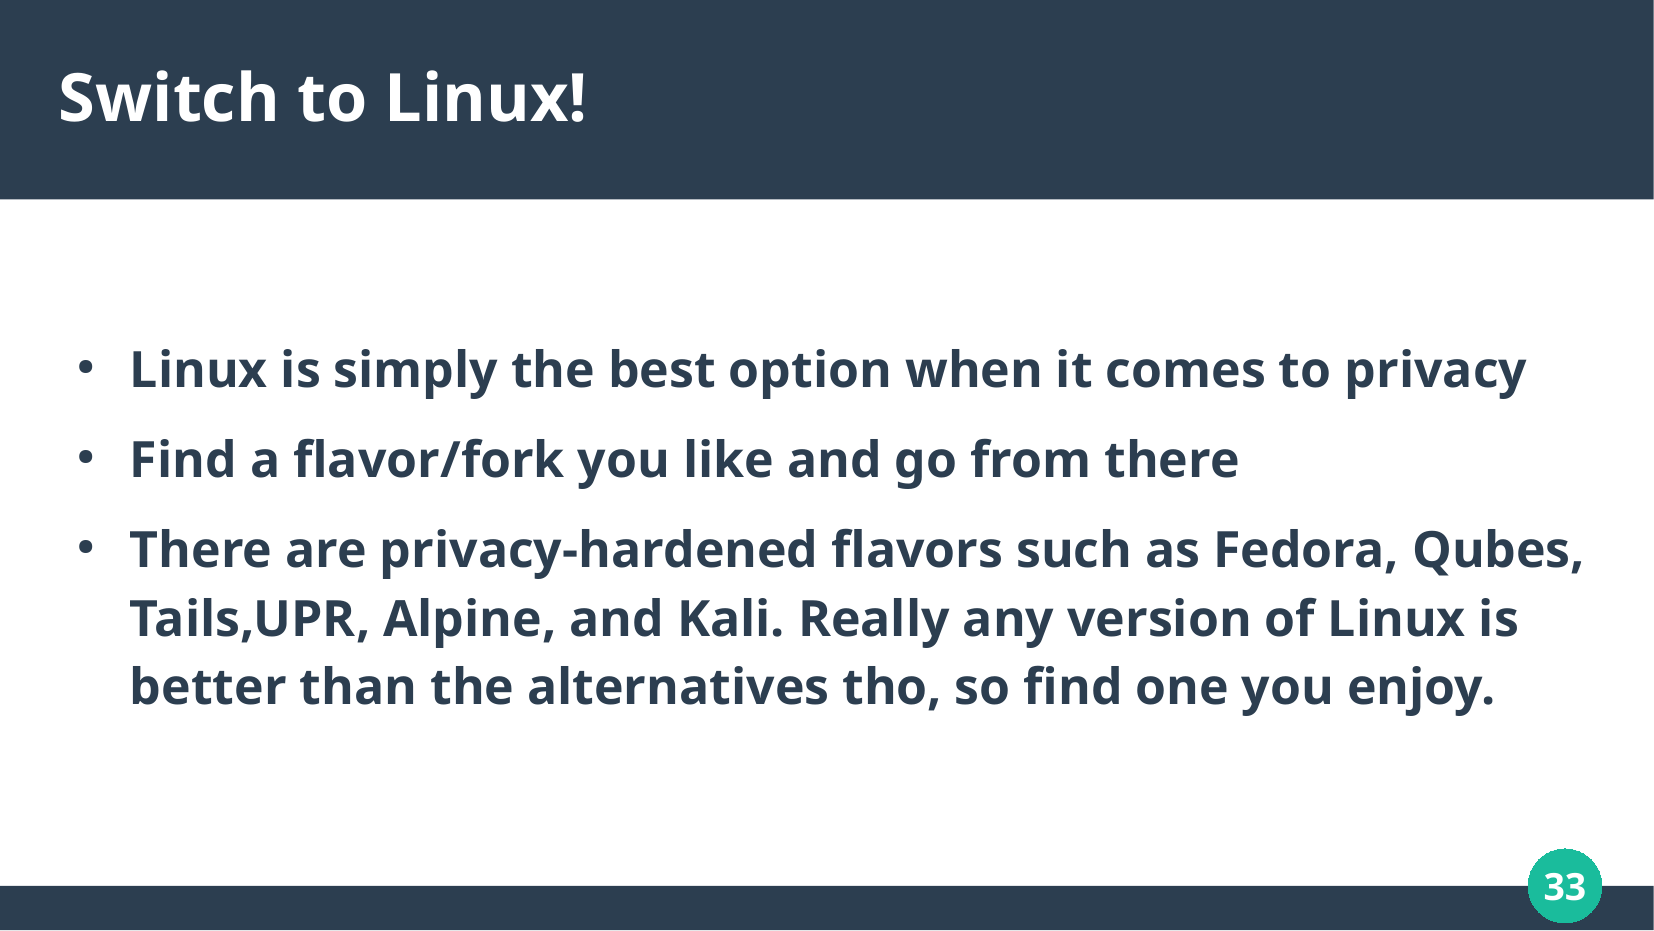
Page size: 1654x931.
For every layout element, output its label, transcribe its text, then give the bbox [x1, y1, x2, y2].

list Linux is simply the best option when it comes to privacy Find a flavor/fork you like and go from there There are privacy-hardened flavors such as Fedora, Qubes, Tails,UPR, Alpine, and Kali. Really any version of Linux is better than the alternatives tho, so find one you enjoy. [59, 243, 1595, 864]
title Switch to Linux! [59, 37, 1595, 155]
